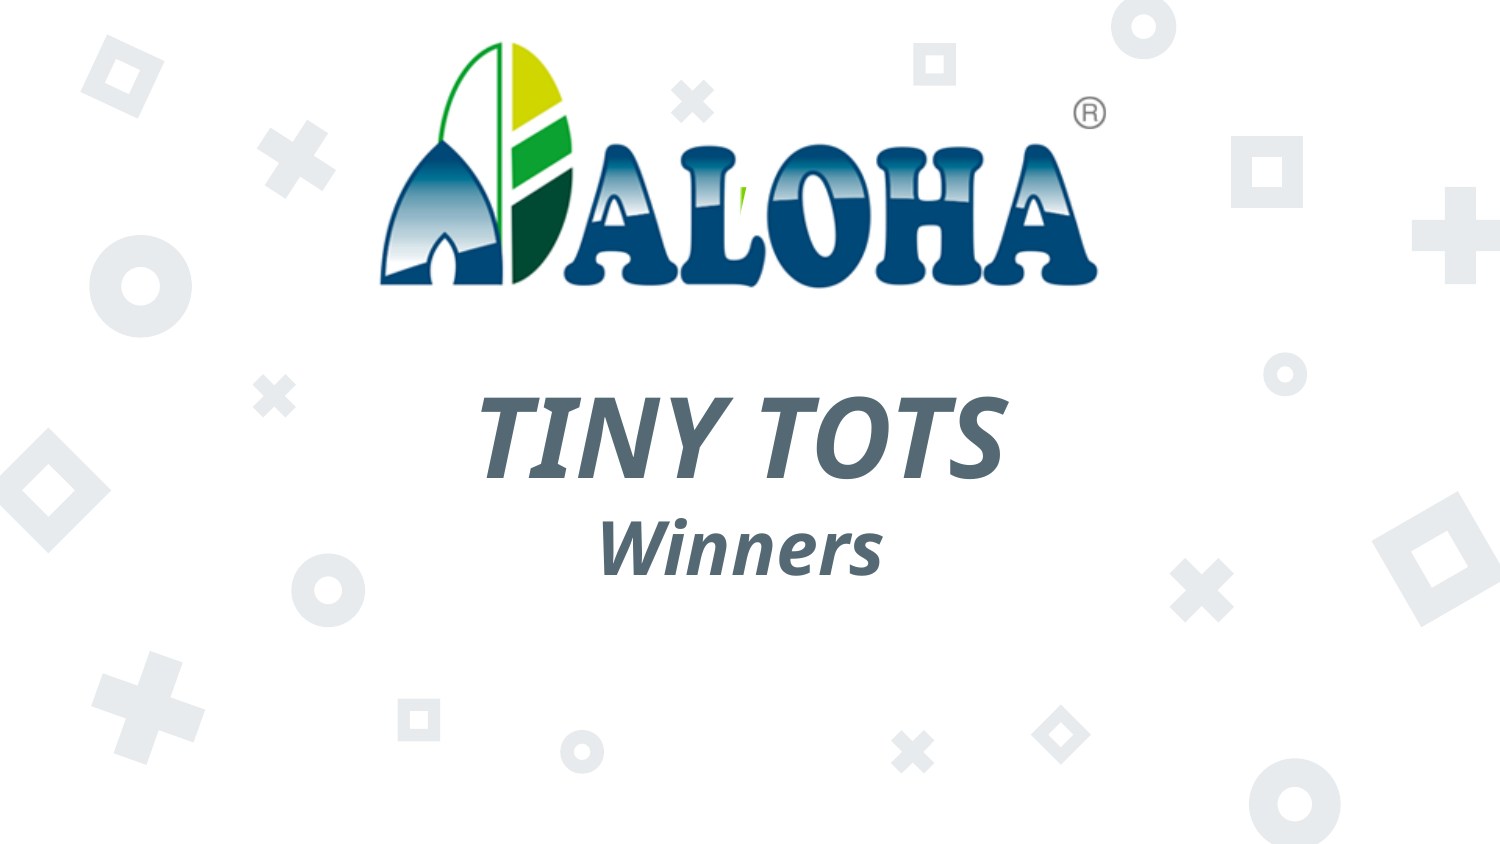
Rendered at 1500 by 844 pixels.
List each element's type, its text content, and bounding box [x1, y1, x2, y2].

text_box TINY TOTS Winners [324, 354, 1158, 603]
picture [356, 23, 1122, 311]
